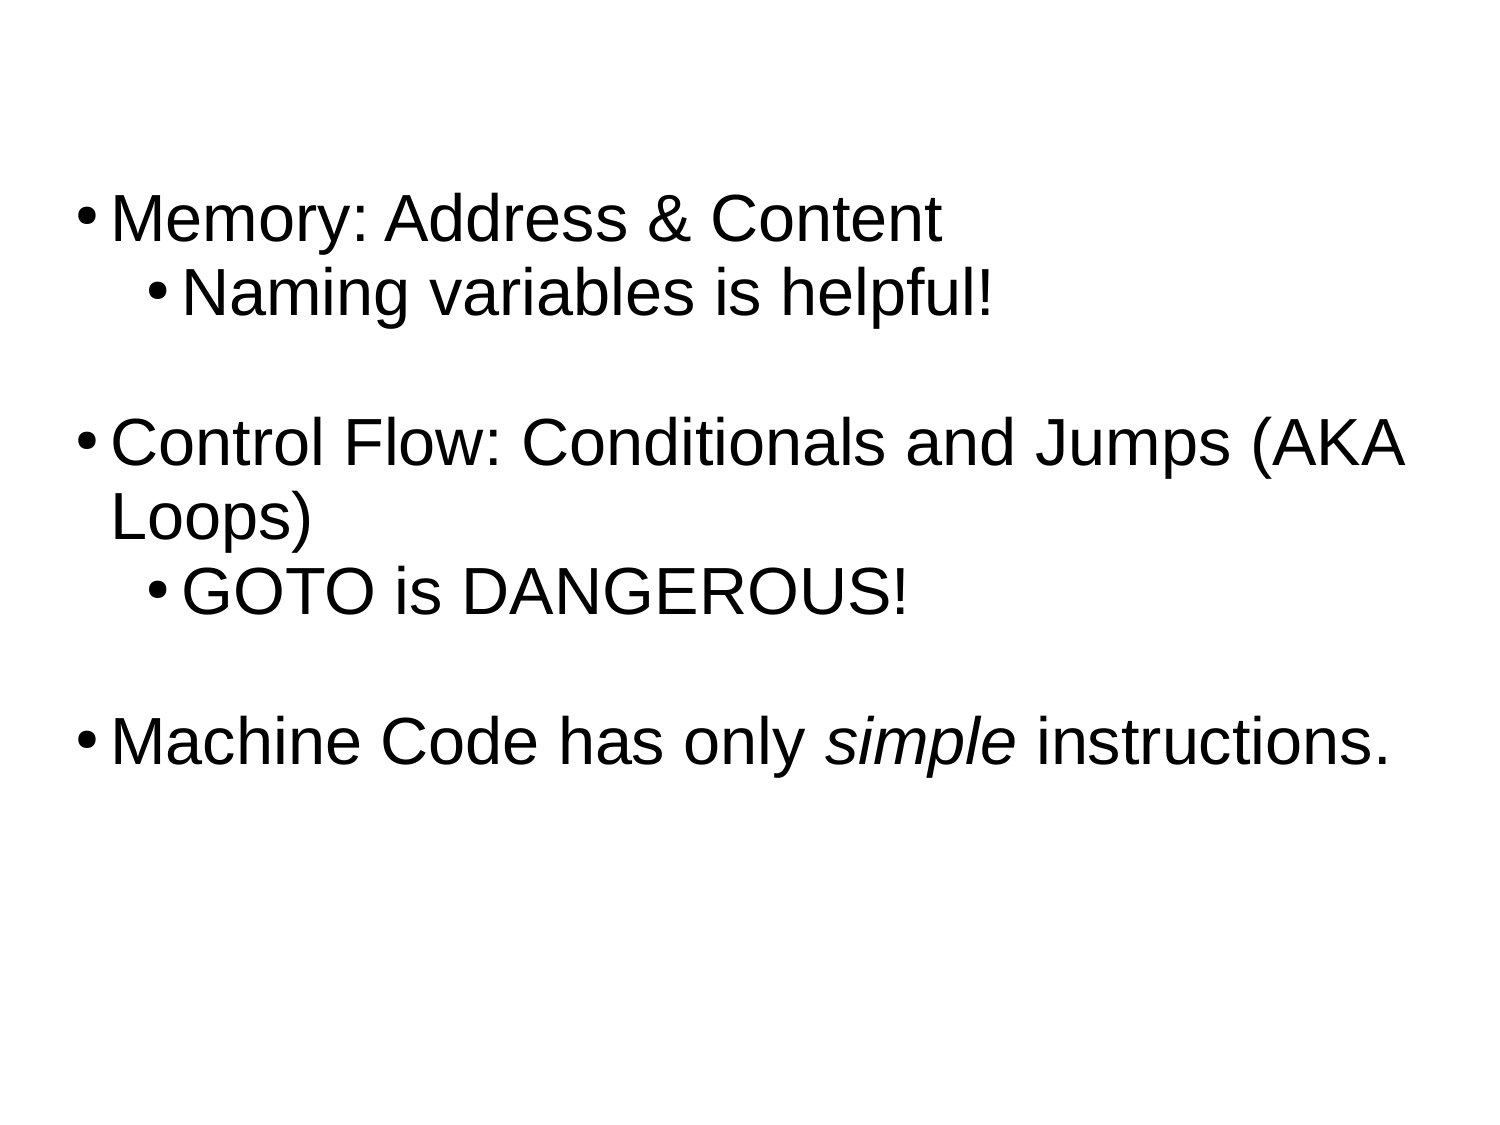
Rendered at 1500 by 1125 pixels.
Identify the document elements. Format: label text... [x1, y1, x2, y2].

subtitle Memory: Address & Content Naming variables is helpful! Control Flow: Conditionals and Jumps (AKA Loops) GOTO is DANGEROUS! Machine Code has only simple instructions. [75, 45, 1425, 915]
